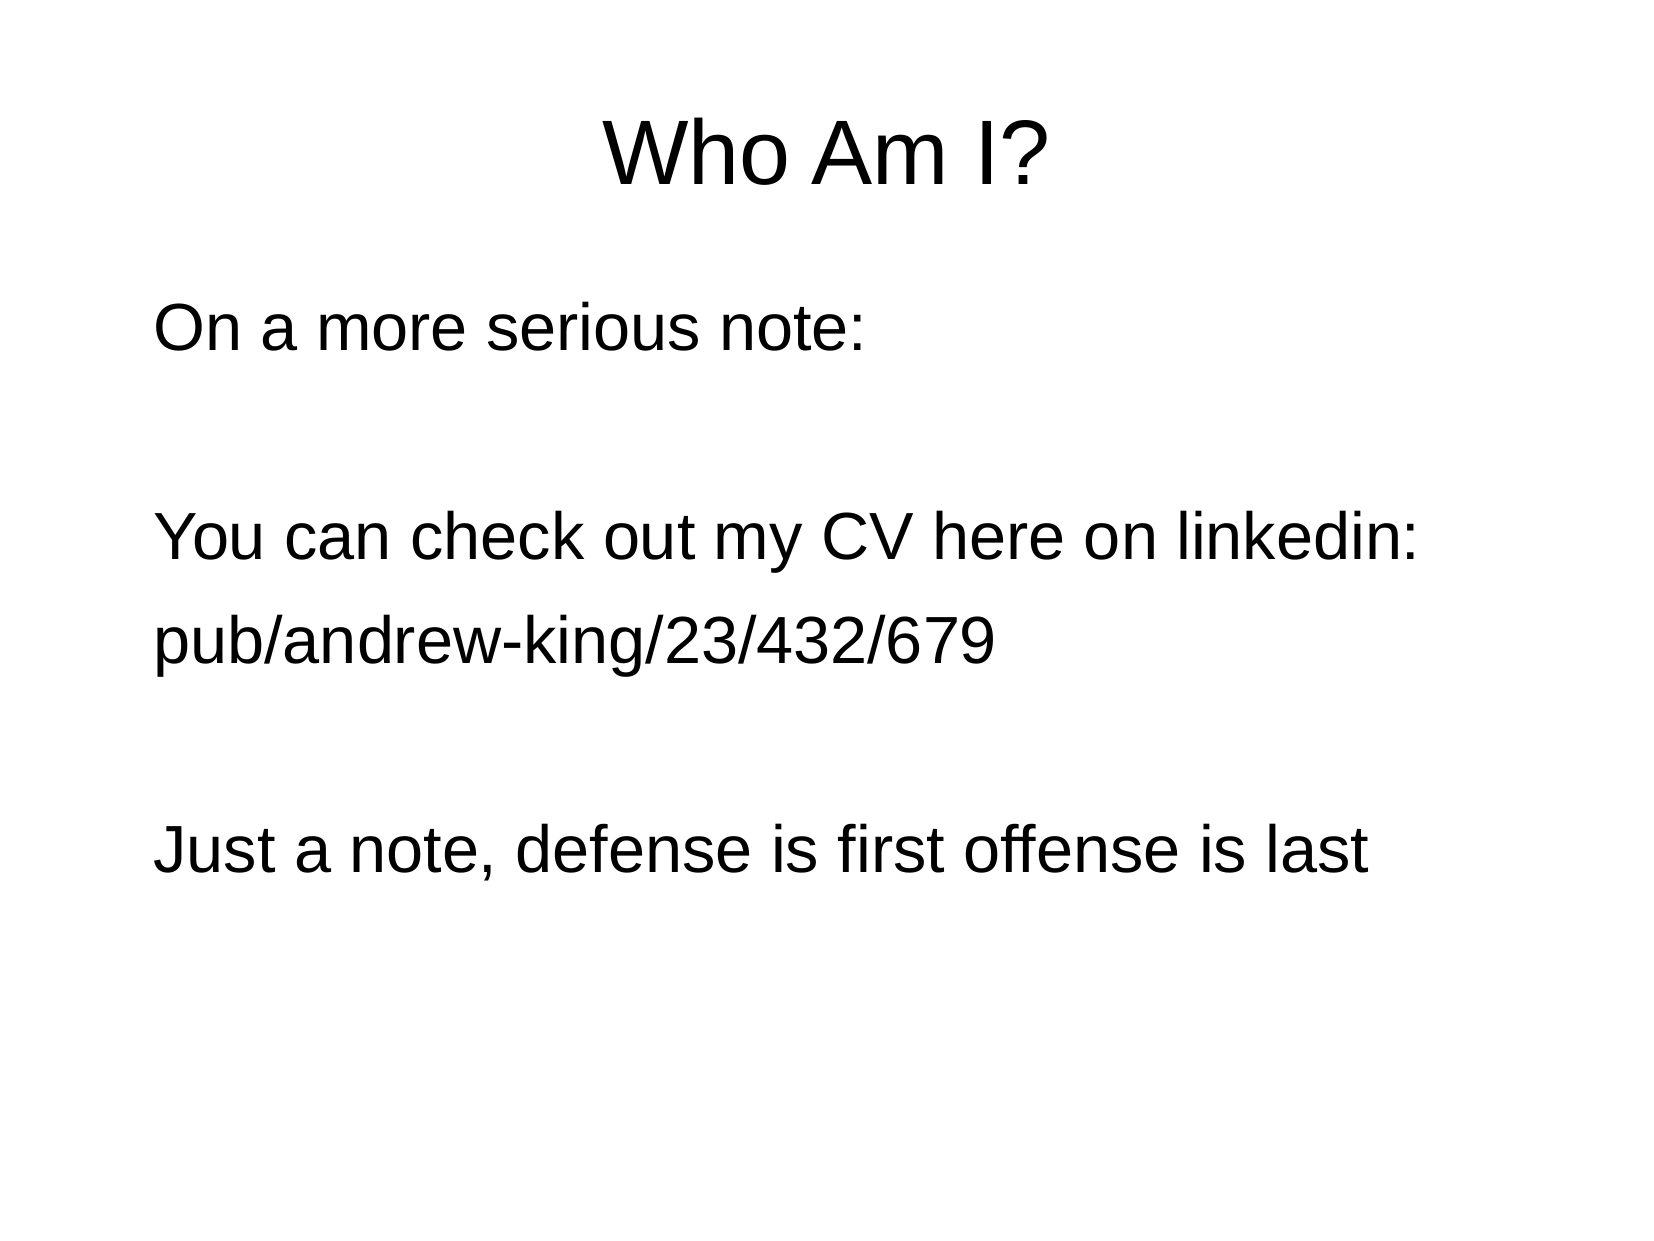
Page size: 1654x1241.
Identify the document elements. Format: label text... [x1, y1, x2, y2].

title Who Am I? [82, 49, 1571, 257]
list On a more serious note: You can check out my CV here on linkedin: pub/andrew-king/23/432/679 Just a note, defense is first offense is last [82, 290, 1538, 1010]
